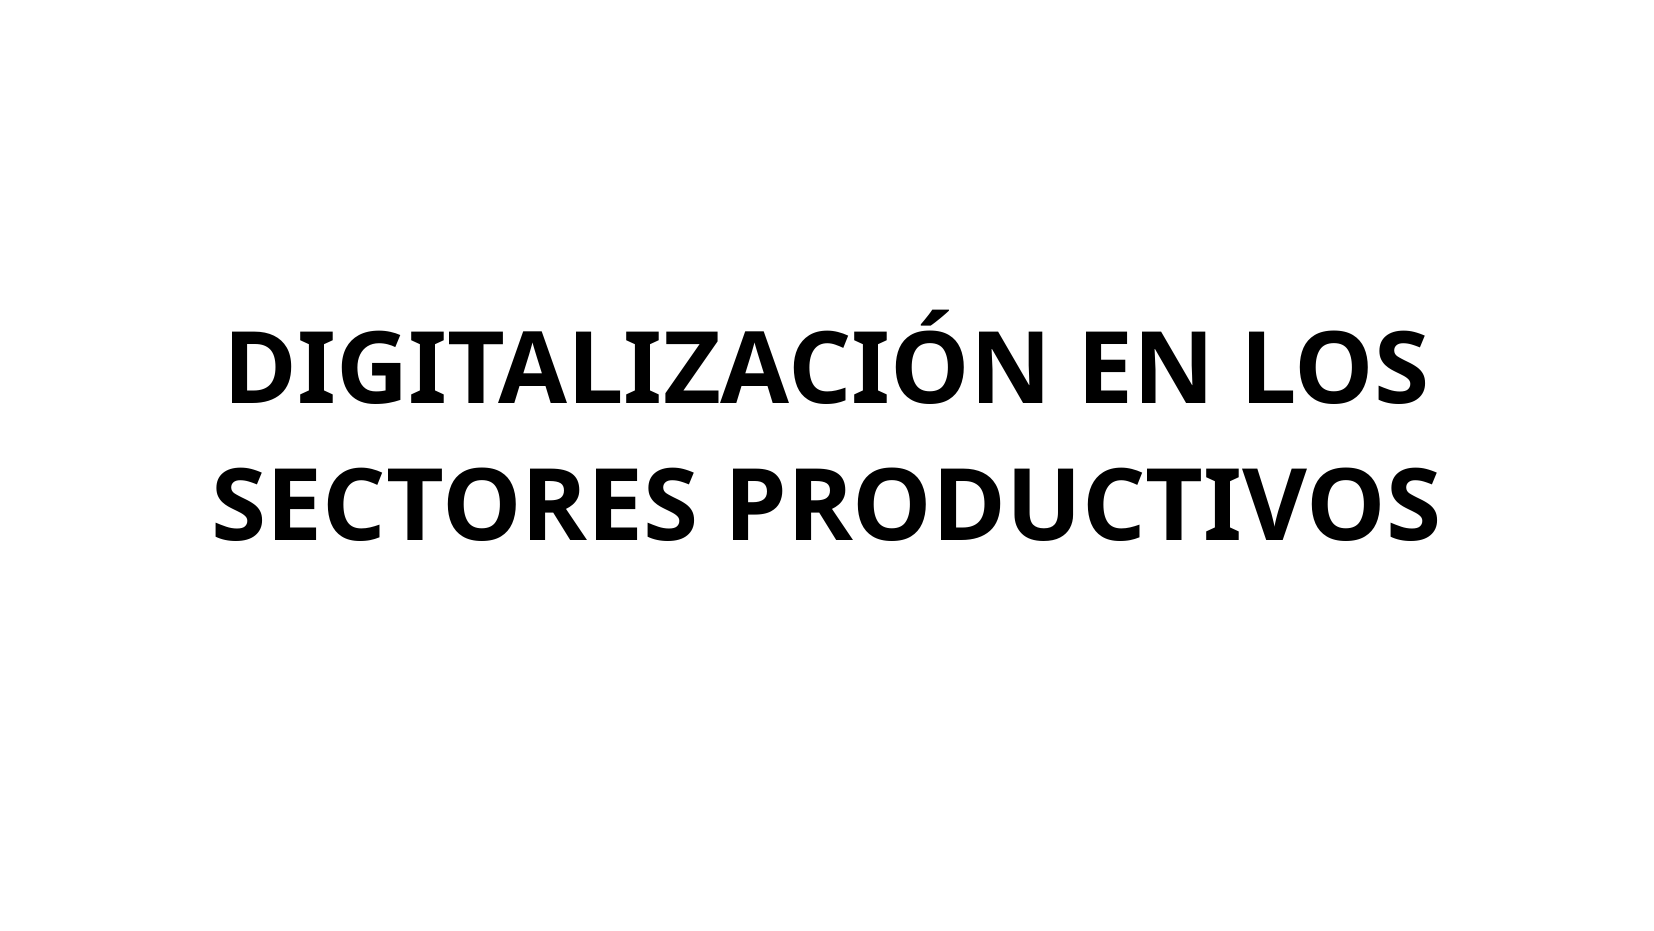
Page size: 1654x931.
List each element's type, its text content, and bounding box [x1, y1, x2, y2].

subtitle DIGITALIZACIÓN EN LOS SECTORES PRODUCTIVOS [82, 163, 1571, 703]
